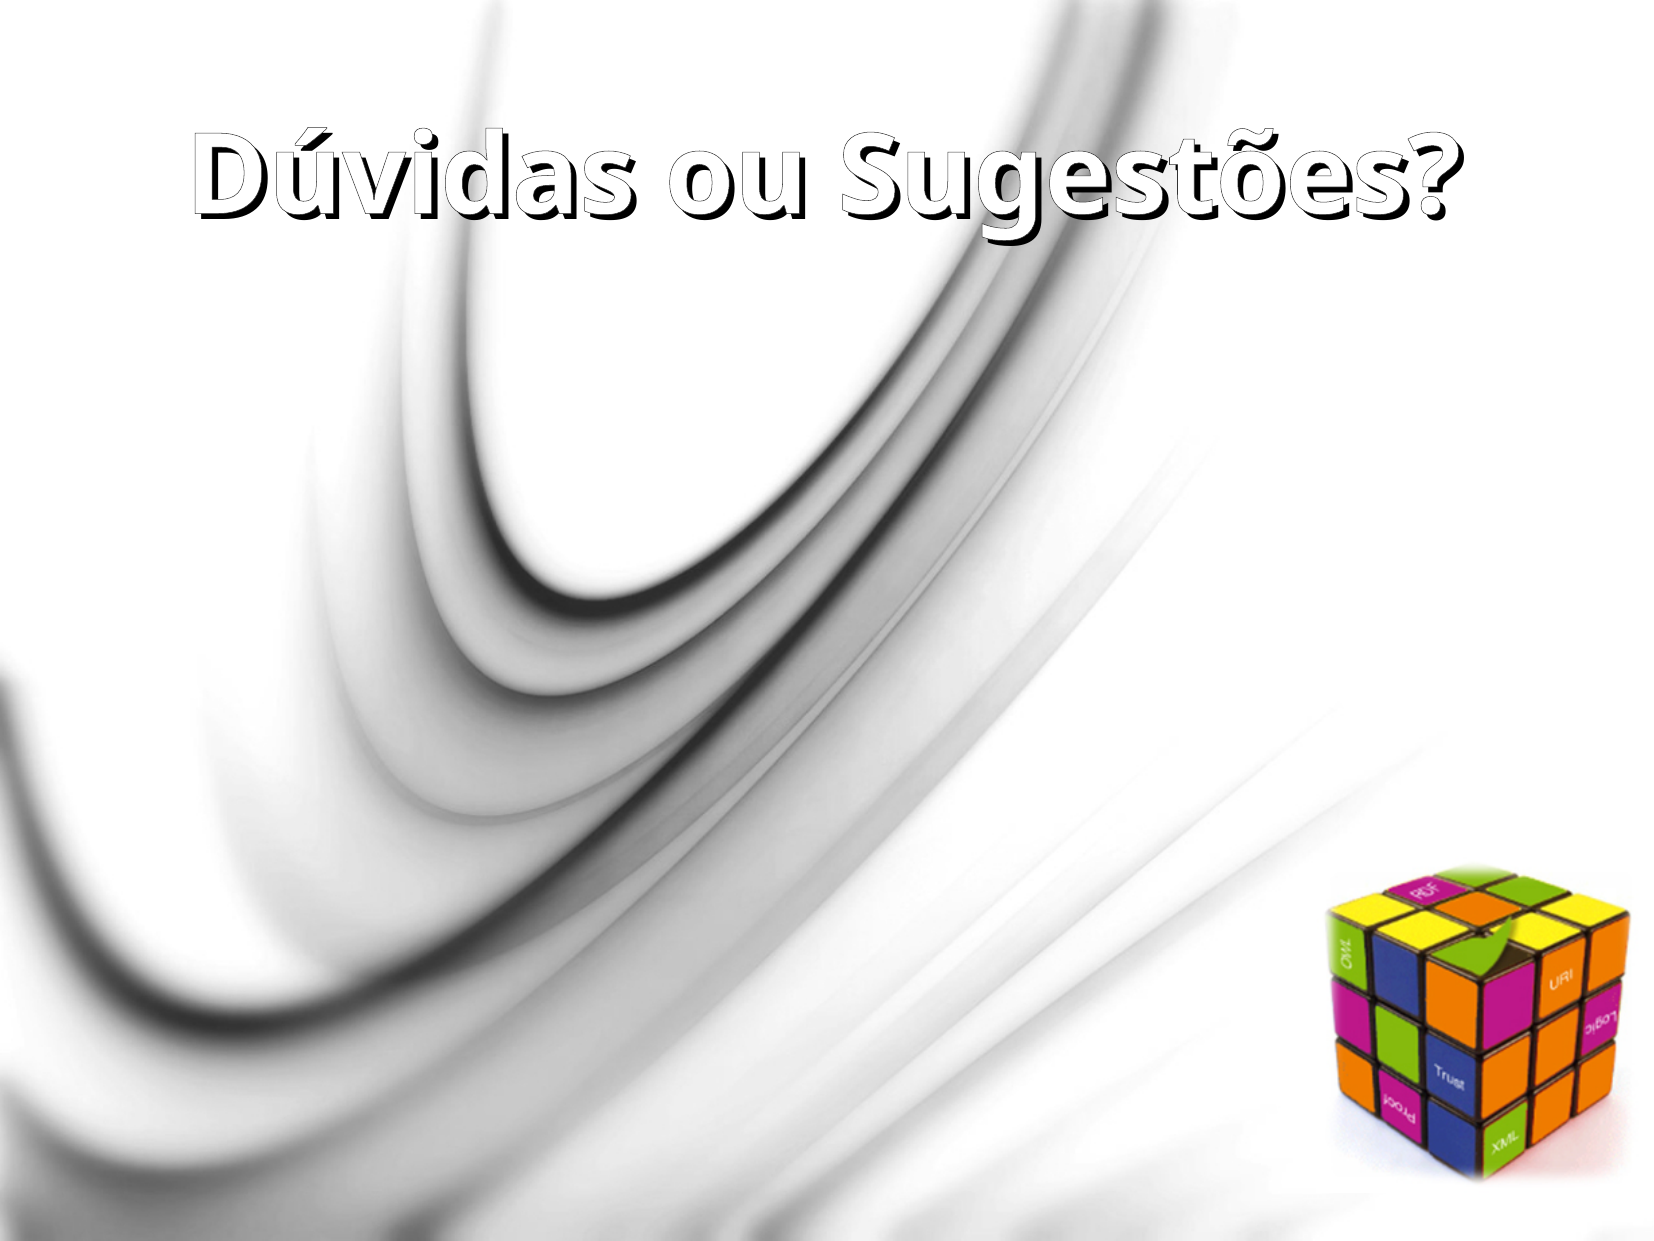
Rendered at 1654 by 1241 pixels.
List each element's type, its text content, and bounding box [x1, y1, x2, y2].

picture [0, 0, 1654, 1241]
list Dúvidas ou Sugestões? [82, 6, 1565, 1096]
